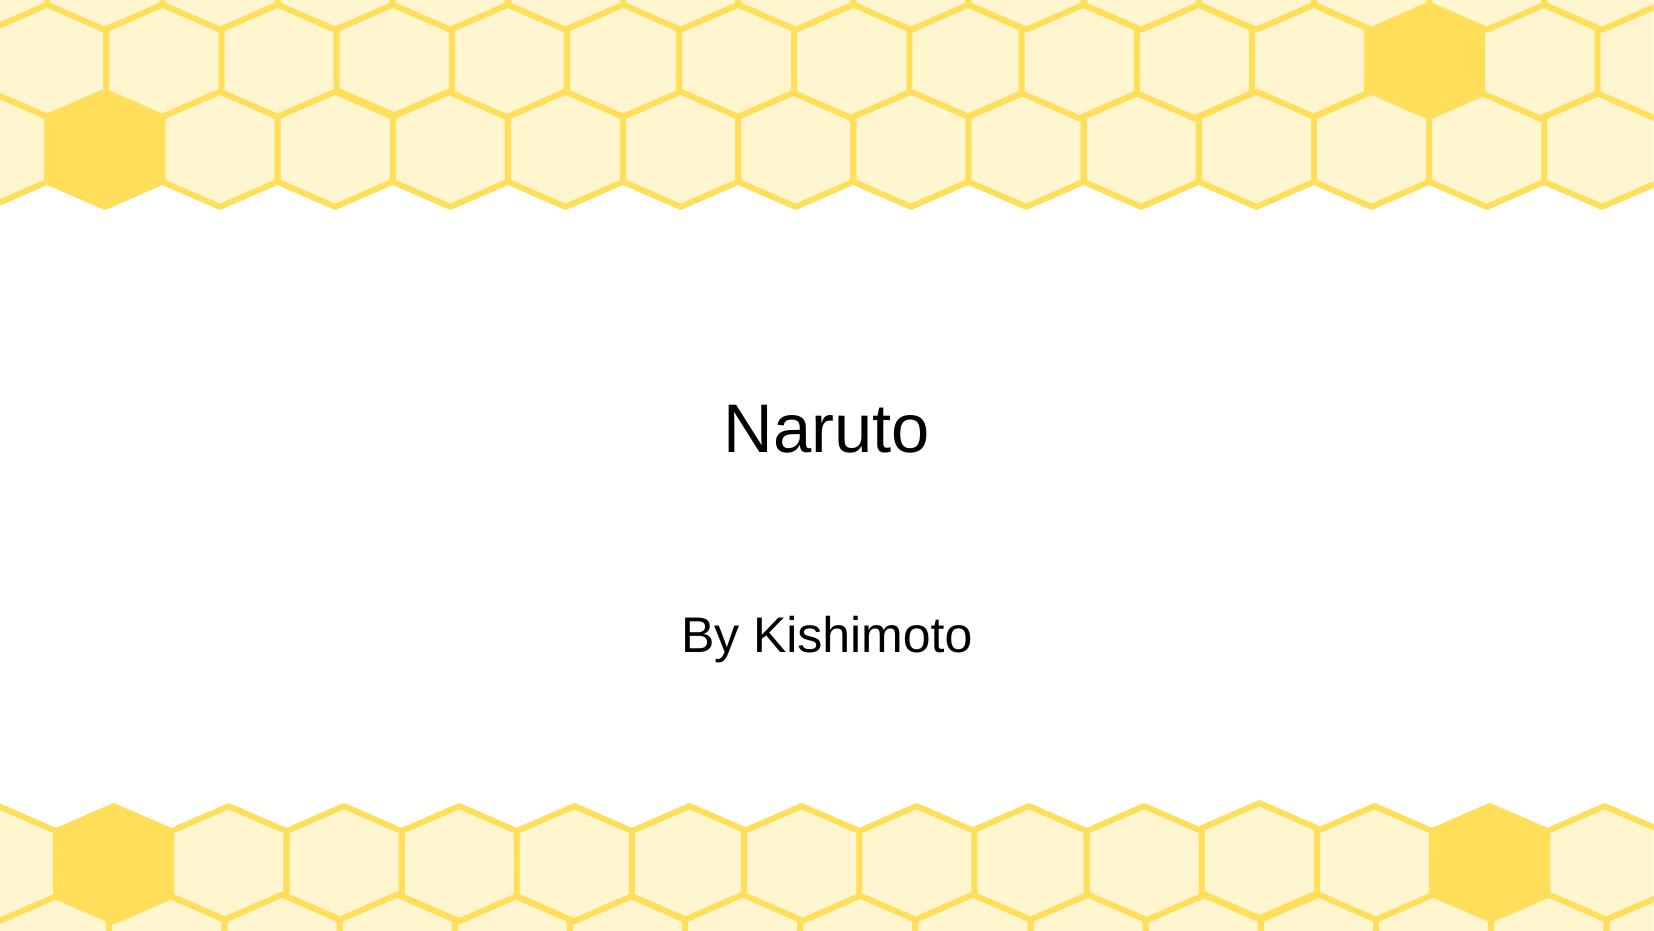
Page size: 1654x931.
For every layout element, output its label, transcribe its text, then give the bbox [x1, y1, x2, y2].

title Naruto [88, 324, 1565, 532]
subtitle By Kishimoto [88, 561, 1565, 709]
